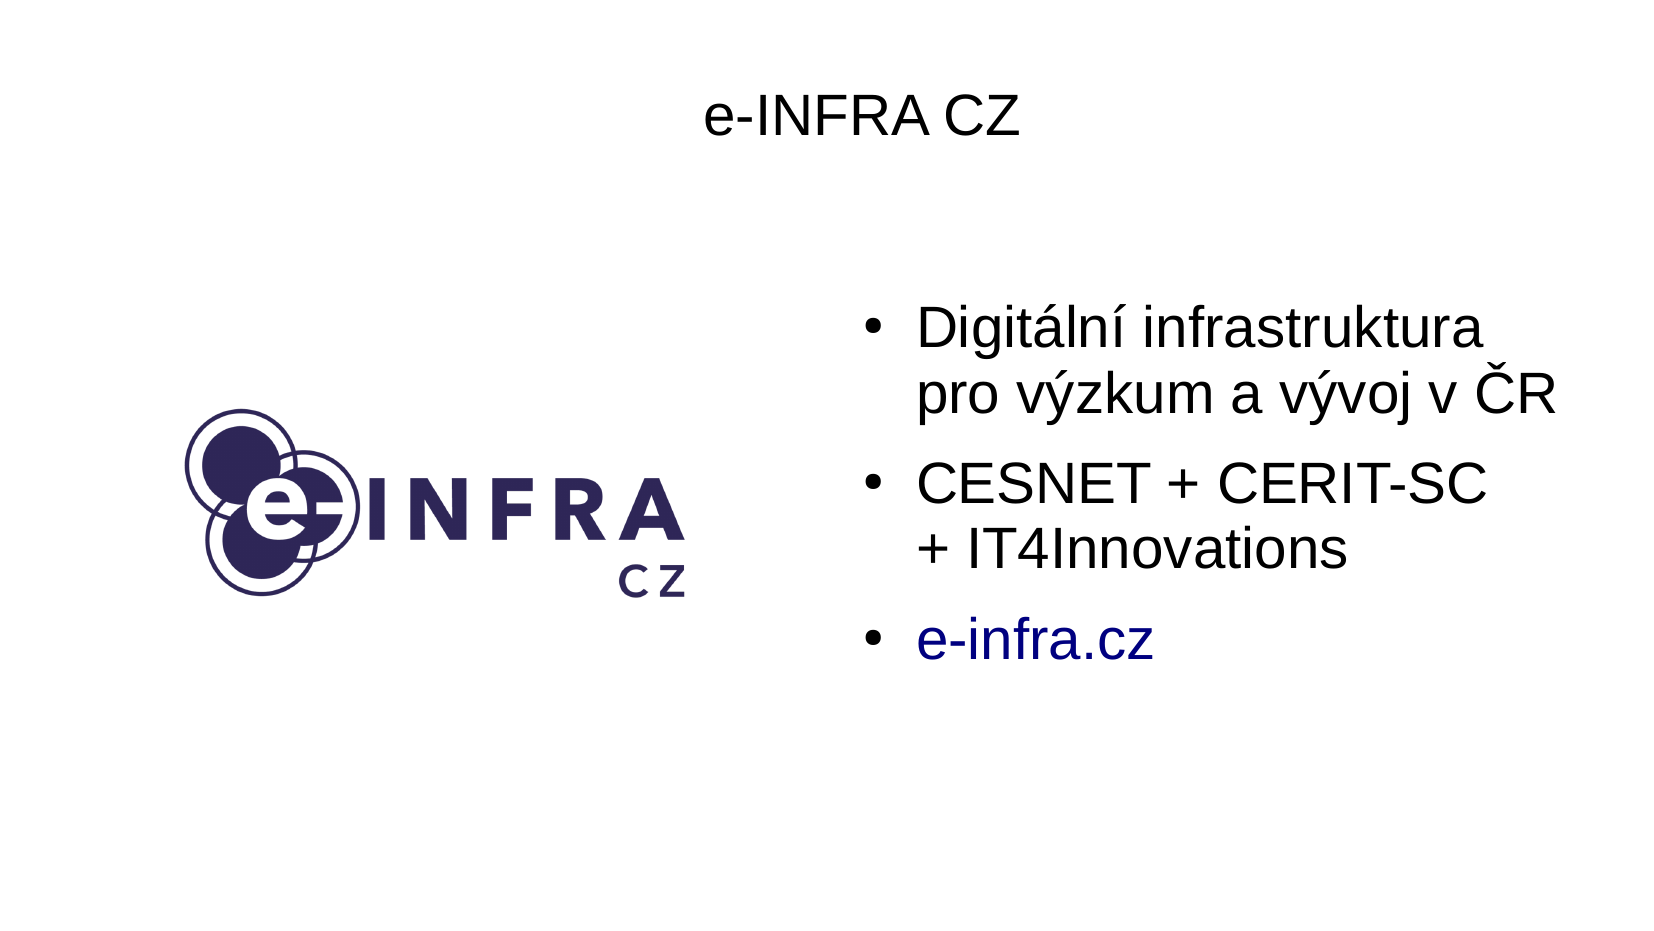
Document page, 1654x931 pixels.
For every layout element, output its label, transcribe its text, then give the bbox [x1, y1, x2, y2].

picture [71, 295, 798, 711]
title e-INFRA CZ [82, 37, 1571, 193]
list Digitální infrastruktura pro výzkum a vývoj v ČR CESNET + CERIT-SC + IT4Innovations e-infra.cz [845, 295, 1572, 835]
